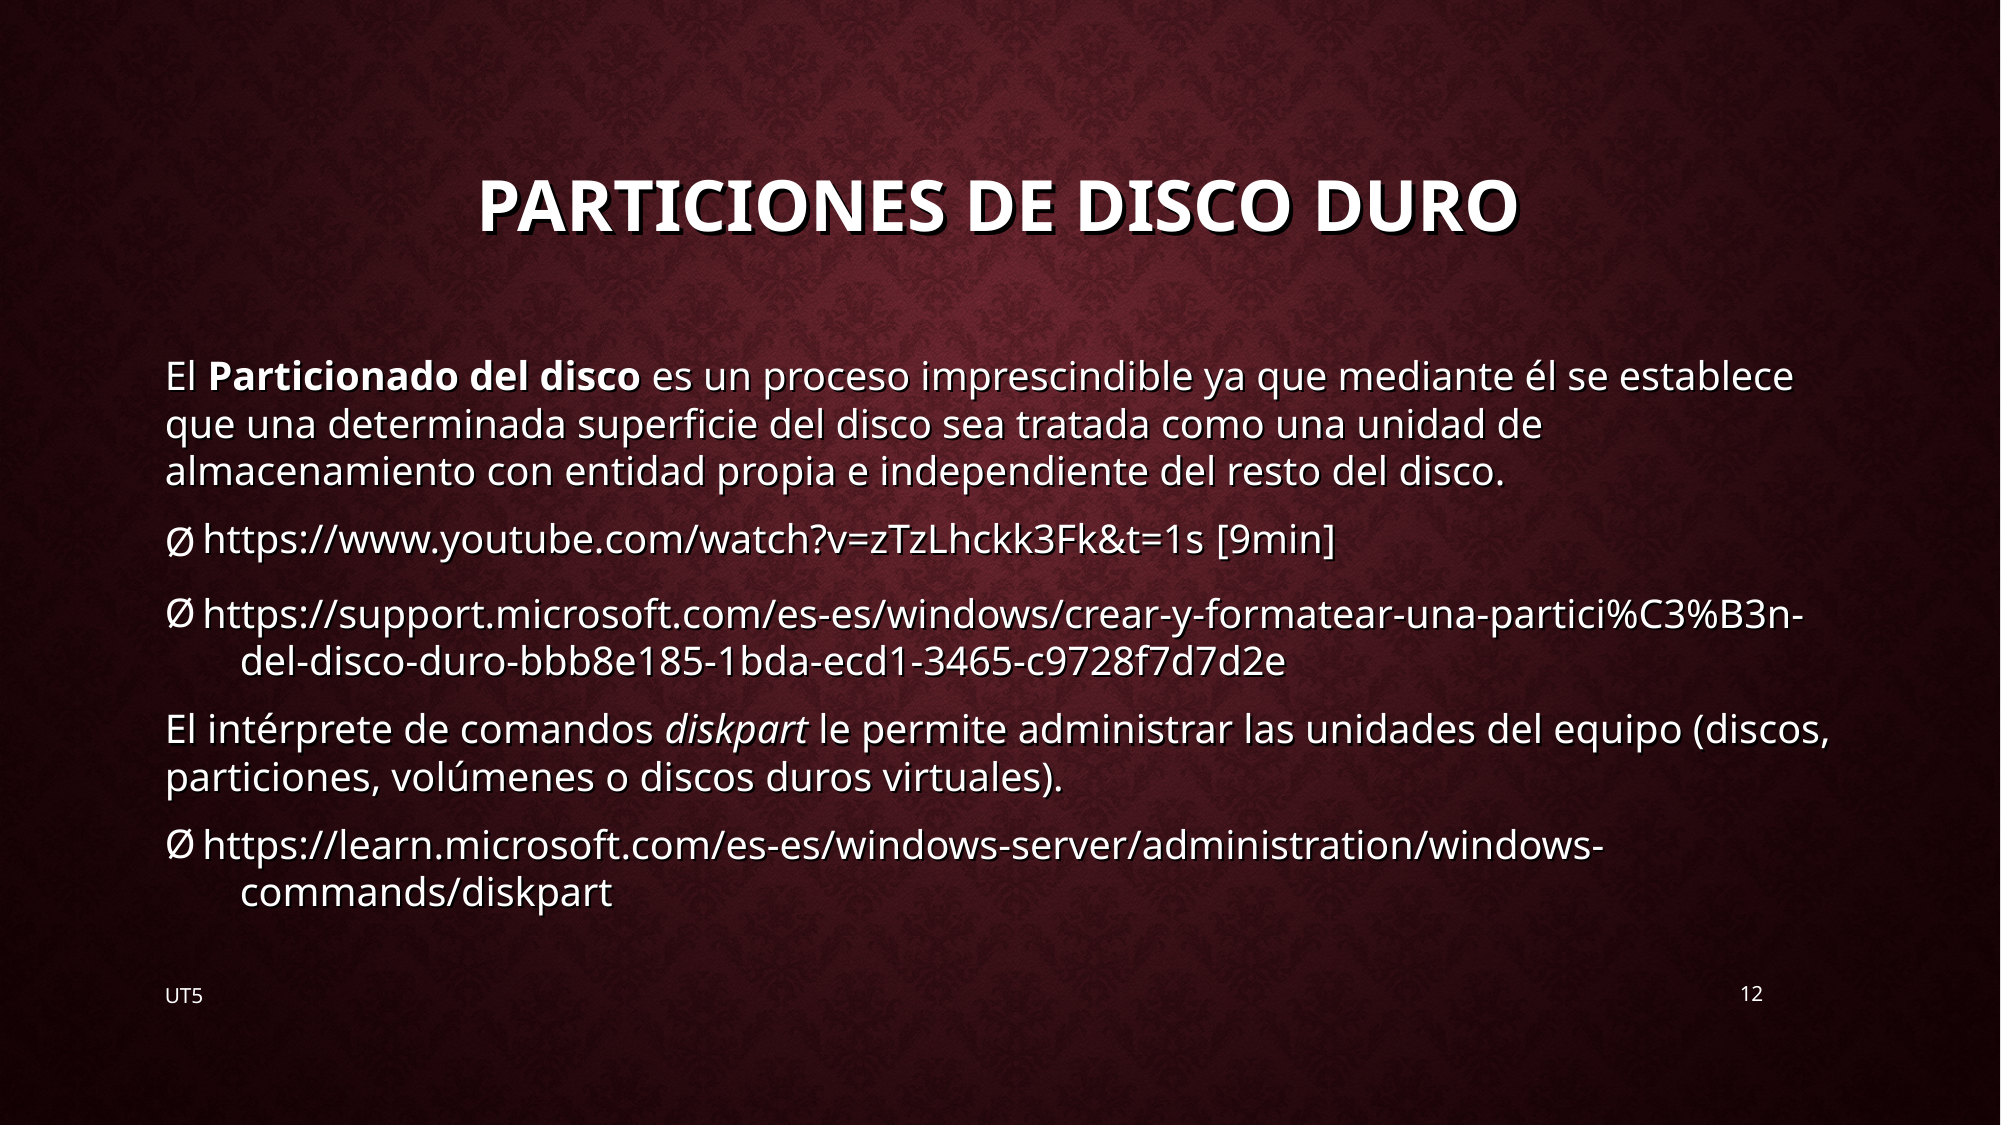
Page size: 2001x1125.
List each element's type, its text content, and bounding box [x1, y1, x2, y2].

list El Particionado del disco es un proceso imprescindible ya que mediante él se establece que una determinada superficie del disco sea tratada como una unidad de almacenamiento con entidad propia e independiente del resto del disco. https://www.youtube.com/watch?v=zTzLhckk3Fk&t=1s [9min] https://support.microsoft.com/es-es/windows/crear-y-formatear-una-partici%C3%B3n-del-disco-duro-bbb8e185-1bda-ecd1-3465-c9728f7d7d2e El intérprete de comandos diskpart le permite administrar las unidades del equipo (discos, particiones, volúmenes o discos duros virtuales). https://learn.microsoft.com/es-es/windows-server/administration/windows-commands/diskpart [149, 343, 1849, 950]
text_box [1724, 965, 1849, 1025]
title Particiones de disco duro [149, 99, 1849, 318]
text_box UT5 [149, 965, 1245, 1025]
